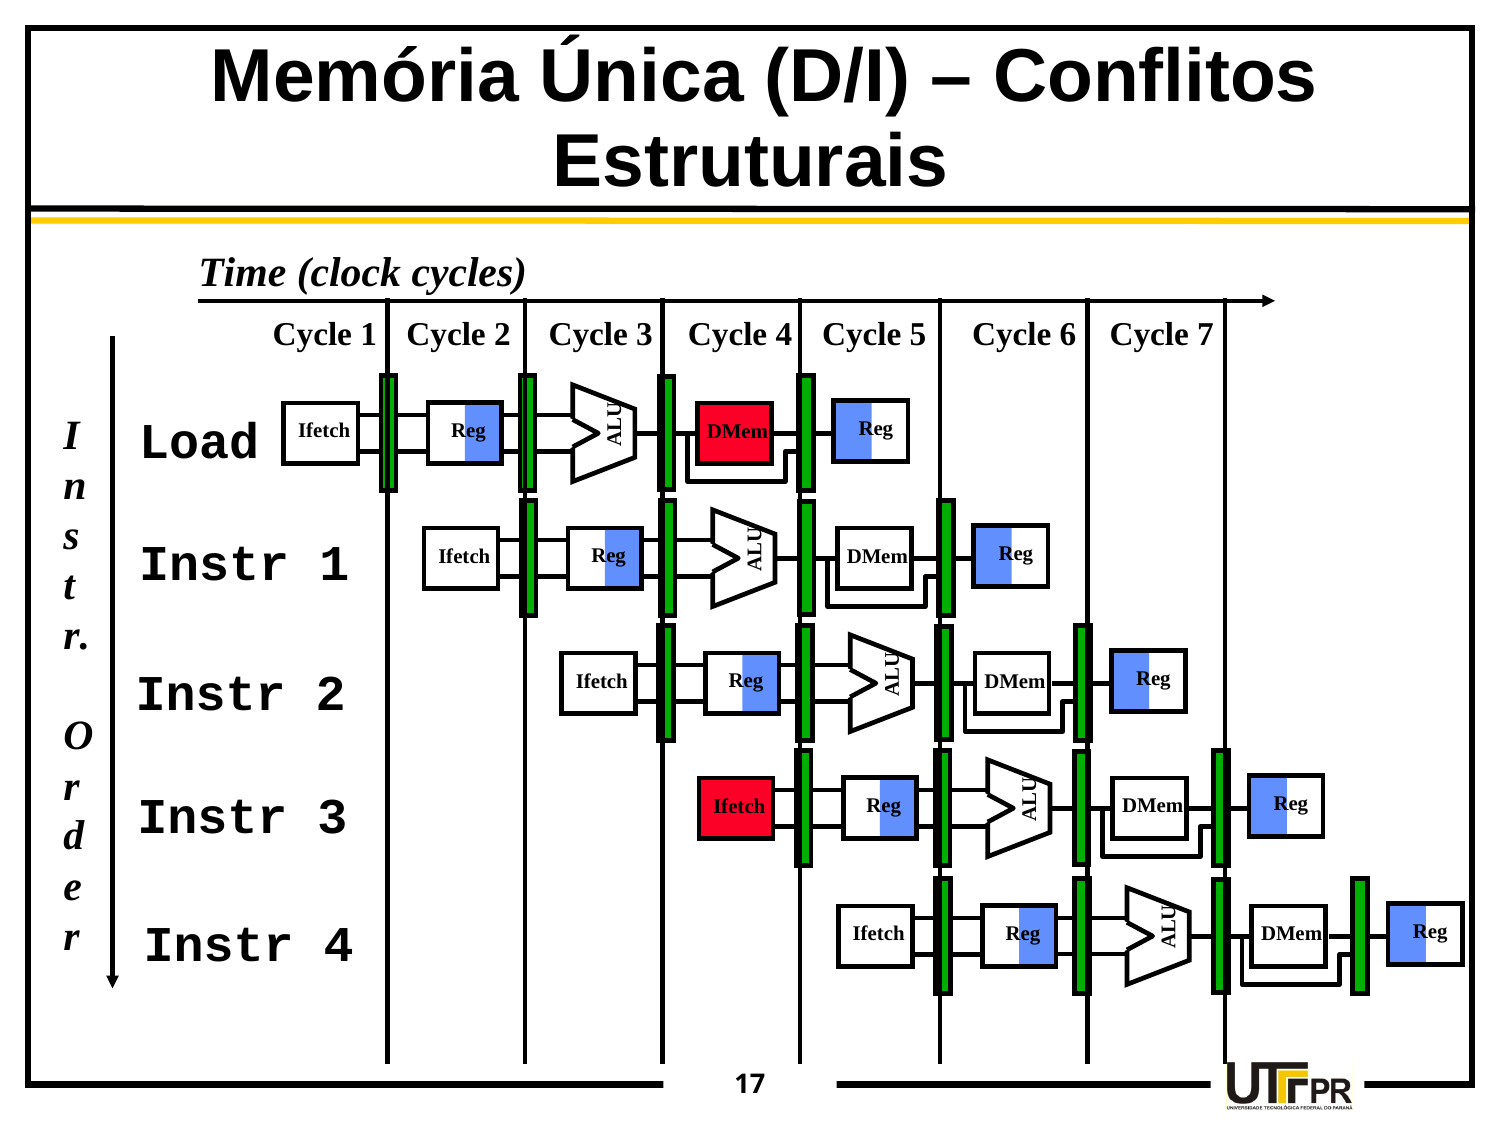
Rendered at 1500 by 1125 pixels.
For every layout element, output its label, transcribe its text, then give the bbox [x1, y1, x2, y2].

text_box ALU [592, 387, 634, 468]
text_box [1112, 778, 1187, 784]
text_box [975, 653, 1050, 659]
text_box [423, 528, 498, 534]
text_box [604, 530, 639, 534]
text_box Reg [1390, 909, 1463, 951]
text_box [975, 700, 1050, 714]
text_box [1114, 653, 1150, 657]
text_box [850, 634, 870, 676]
text_box [665, 500, 675, 616]
text_box Reg [429, 409, 501, 450]
picture [1226, 1062, 1353, 1110]
text_box [1251, 905, 1326, 912]
text_box [837, 575, 912, 589]
text_box [802, 501, 814, 615]
text_box [1251, 778, 1287, 782]
text_box Ifetch [276, 409, 366, 450]
text_box Reg [836, 407, 909, 448]
text_box [1019, 908, 1054, 912]
text_box Ifetch [691, 784, 781, 826]
text_box ALU [732, 512, 774, 593]
text_box [283, 403, 358, 409]
text_box [665, 376, 674, 490]
text_box [464, 450, 499, 461]
text_box Ifetch [416, 534, 506, 575]
text_box Reg [706, 659, 779, 700]
text_box [836, 448, 872, 459]
text_box [604, 575, 639, 586]
text_box ALU [1007, 762, 1049, 843]
text_box Cycle 4 [665, 304, 795, 361]
text_box [561, 653, 636, 659]
text_box [879, 825, 914, 836]
text_box [1075, 625, 1085, 741]
text_box [976, 573, 1012, 584]
text_box [1251, 823, 1287, 834]
text_box Instr 1 [124, 523, 365, 598]
text_box Instr 3 [122, 776, 363, 852]
text_box [837, 528, 912, 534]
text_box [390, 375, 396, 491]
text_box Instr 4 [128, 904, 369, 980]
text_box Cycle 7 [1090, 304, 1223, 361]
text_box [561, 700, 636, 714]
text_box Reg [569, 534, 641, 575]
text_box DMem [1100, 784, 1198, 825]
text_box [1213, 750, 1223, 866]
text_box Time (clock cycles) [169, 237, 543, 303]
text_box Load [124, 400, 275, 476]
text_box [698, 826, 773, 839]
text_box Cycle 1 [246, 304, 380, 361]
text_box [697, 403, 772, 409]
text_box [846, 667, 869, 699]
text_box [1114, 698, 1150, 709]
text_box Reg [844, 784, 917, 825]
text_box [1251, 953, 1326, 967]
text_box [698, 778, 773, 784]
text_box [1019, 953, 1054, 964]
text_box Reg [1251, 782, 1324, 823]
text_box [1074, 878, 1085, 994]
text_box [742, 655, 777, 659]
text_box Reg [1114, 657, 1186, 698]
text_box [527, 375, 535, 491]
text_box [380, 375, 385, 491]
text_box [942, 750, 951, 866]
text_box [838, 905, 913, 912]
text_box DMem [962, 659, 1061, 700]
text_box [697, 451, 772, 464]
text_box [942, 626, 952, 740]
text_box [942, 500, 954, 616]
text_box [1122, 920, 1145, 952]
text_box Reg [976, 532, 1049, 573]
text_box Cycle 6 [945, 304, 1083, 361]
text_box [1352, 878, 1368, 994]
text_box Cycle 2 [390, 304, 521, 361]
text_box [1112, 825, 1187, 839]
text_box [983, 759, 1023, 857]
text_box [838, 953, 913, 967]
text_box DMem [684, 409, 783, 451]
text_box [423, 575, 498, 589]
text_box I n s t r. O r d e r [34, 400, 109, 966]
text_box [464, 405, 499, 409]
text_box Instr 2 [120, 653, 361, 728]
text_box [1074, 751, 1085, 865]
text_box [879, 780, 914, 784]
text_box ALU [1146, 890, 1188, 971]
text_box [850, 690, 886, 732]
text_box Ifetch [553, 659, 643, 700]
text_box [802, 625, 813, 741]
text_box Cycle 2 [380, 304, 385, 361]
text_box [708, 509, 748, 607]
text_box [1390, 951, 1426, 962]
text_box Cycle 5 [802, 304, 938, 361]
text_box Reg [983, 912, 1056, 953]
text_box [976, 528, 1012, 532]
text_box [802, 750, 812, 866]
text_box Cycle 3 [527, 304, 660, 361]
text_box [836, 403, 872, 407]
text_box DMem [1239, 912, 1338, 953]
text_box [665, 625, 674, 741]
text_box [802, 375, 814, 491]
title Memória Única (D/I) – Conflitos Estruturais [35, 30, 1466, 207]
text_box ALU [870, 637, 911, 718]
text_box DMem [824, 534, 923, 575]
text_box [942, 878, 951, 994]
text_box Ifetch [830, 912, 920, 953]
text_box [568, 384, 608, 482]
text_box [1127, 887, 1146, 929]
text_box [1127, 943, 1162, 985]
text_box [1213, 879, 1223, 993]
text_box [283, 450, 358, 464]
text_box [527, 500, 536, 616]
text_box [742, 700, 777, 711]
